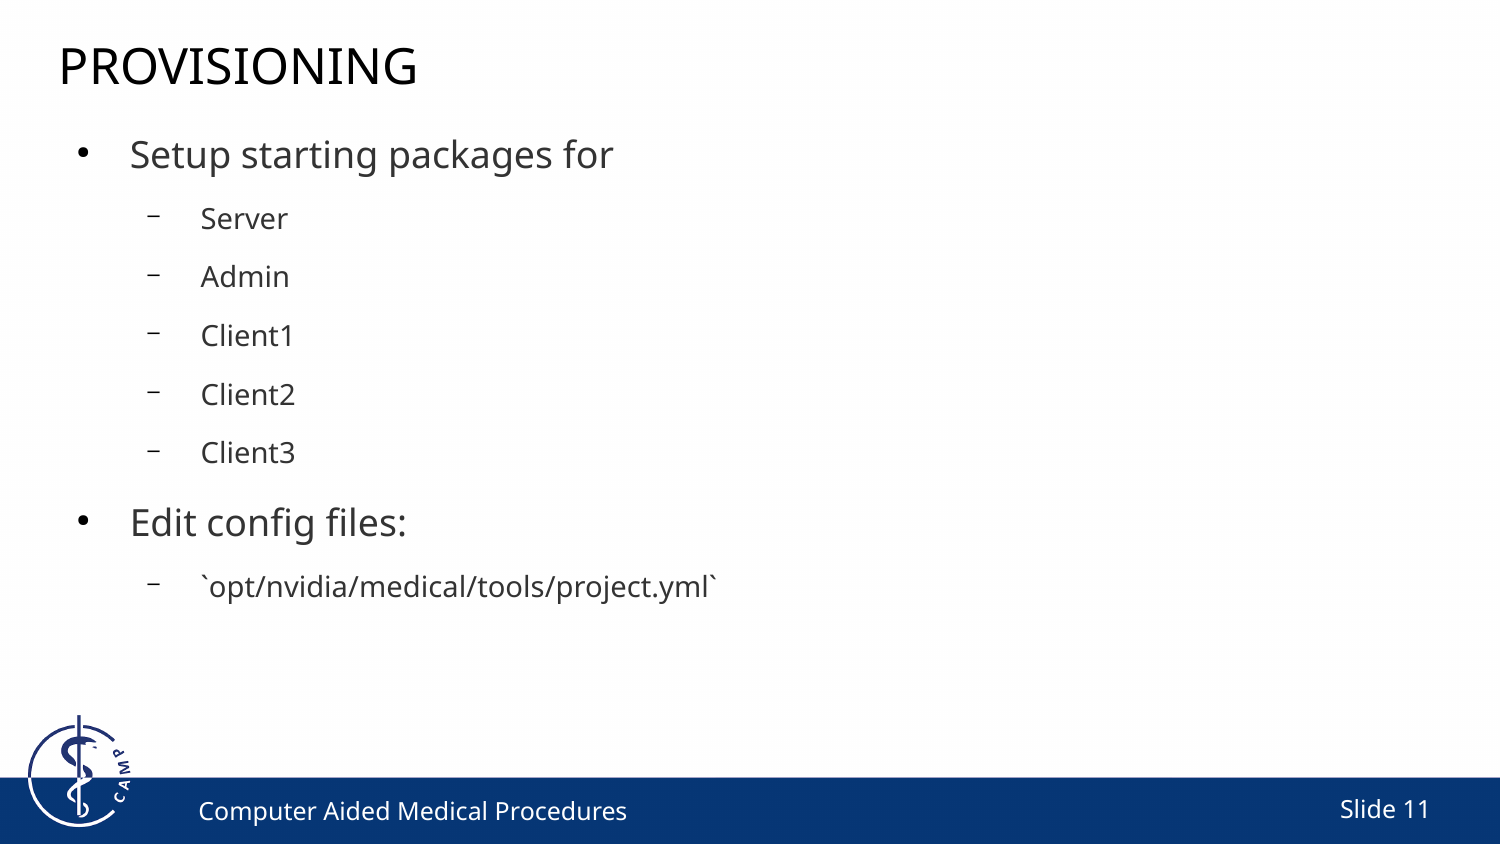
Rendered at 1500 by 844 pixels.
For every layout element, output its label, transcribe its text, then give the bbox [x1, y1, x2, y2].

picture [0, 0, 1500, 844]
title PROVISIONING [58, 28, 1438, 104]
text_box Computer Aided Medical Procedures [183, 778, 800, 844]
list Setup starting packages for Server Admin Client1 Client2 Client3 Edit config files: `opt/nvidia/medical/tools/project.yml` [58, 131, 1441, 760]
text_box Slide 15 [1325, 778, 1500, 844]
